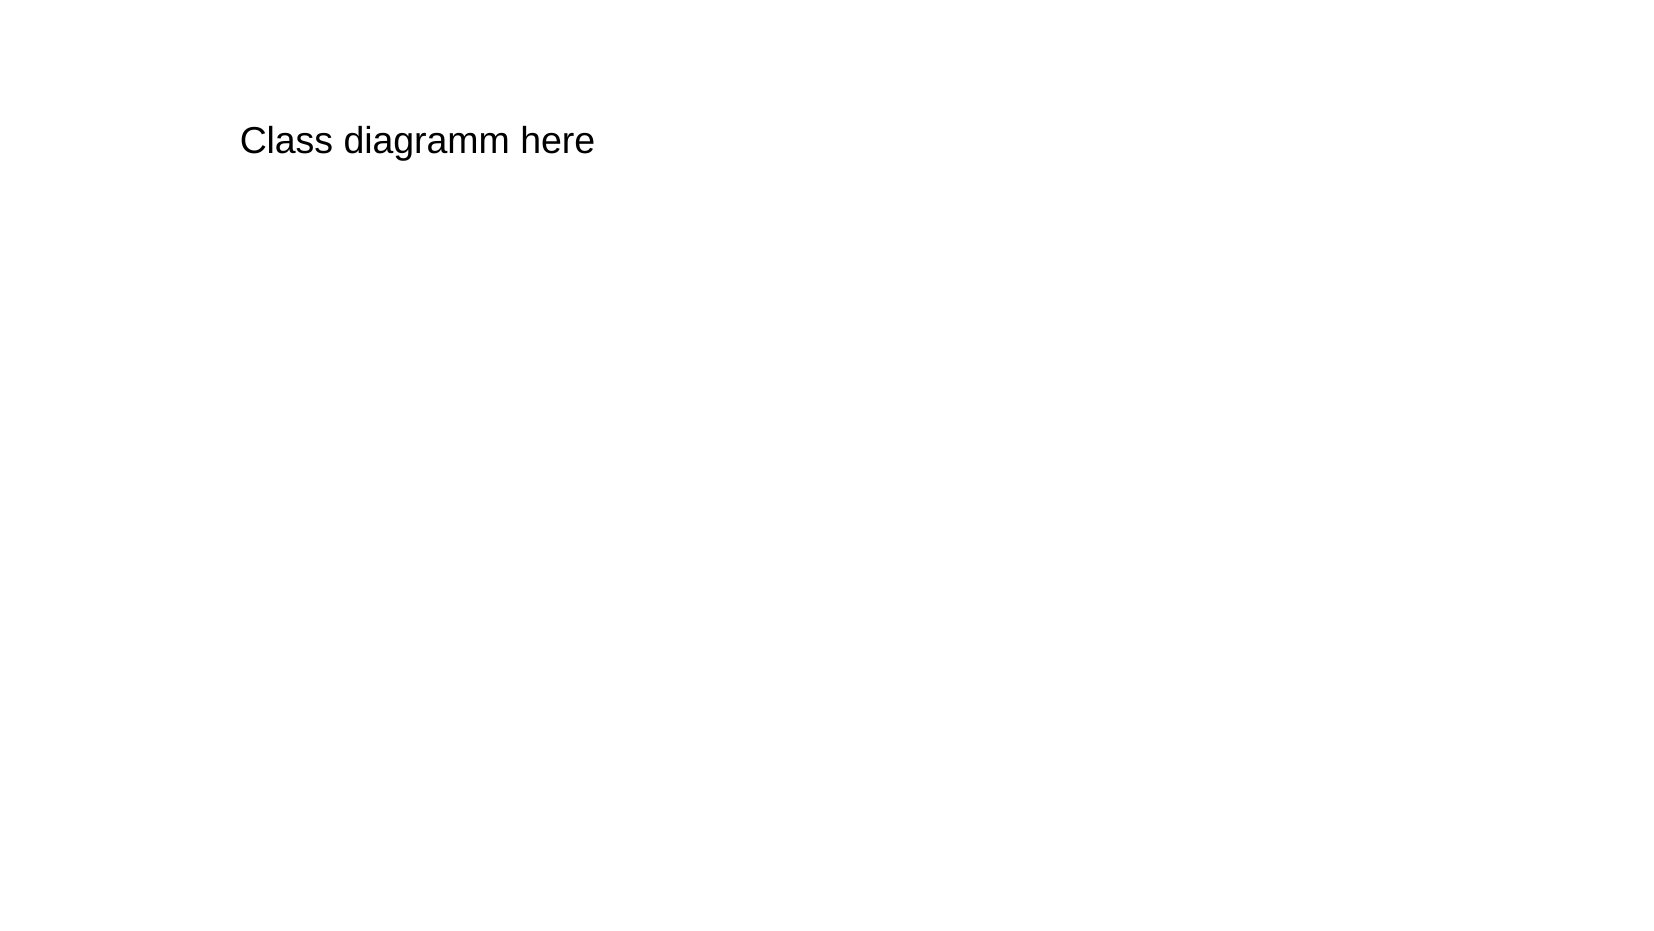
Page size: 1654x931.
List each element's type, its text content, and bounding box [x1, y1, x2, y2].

text_box Class diagramm here [225, 112, 638, 422]
